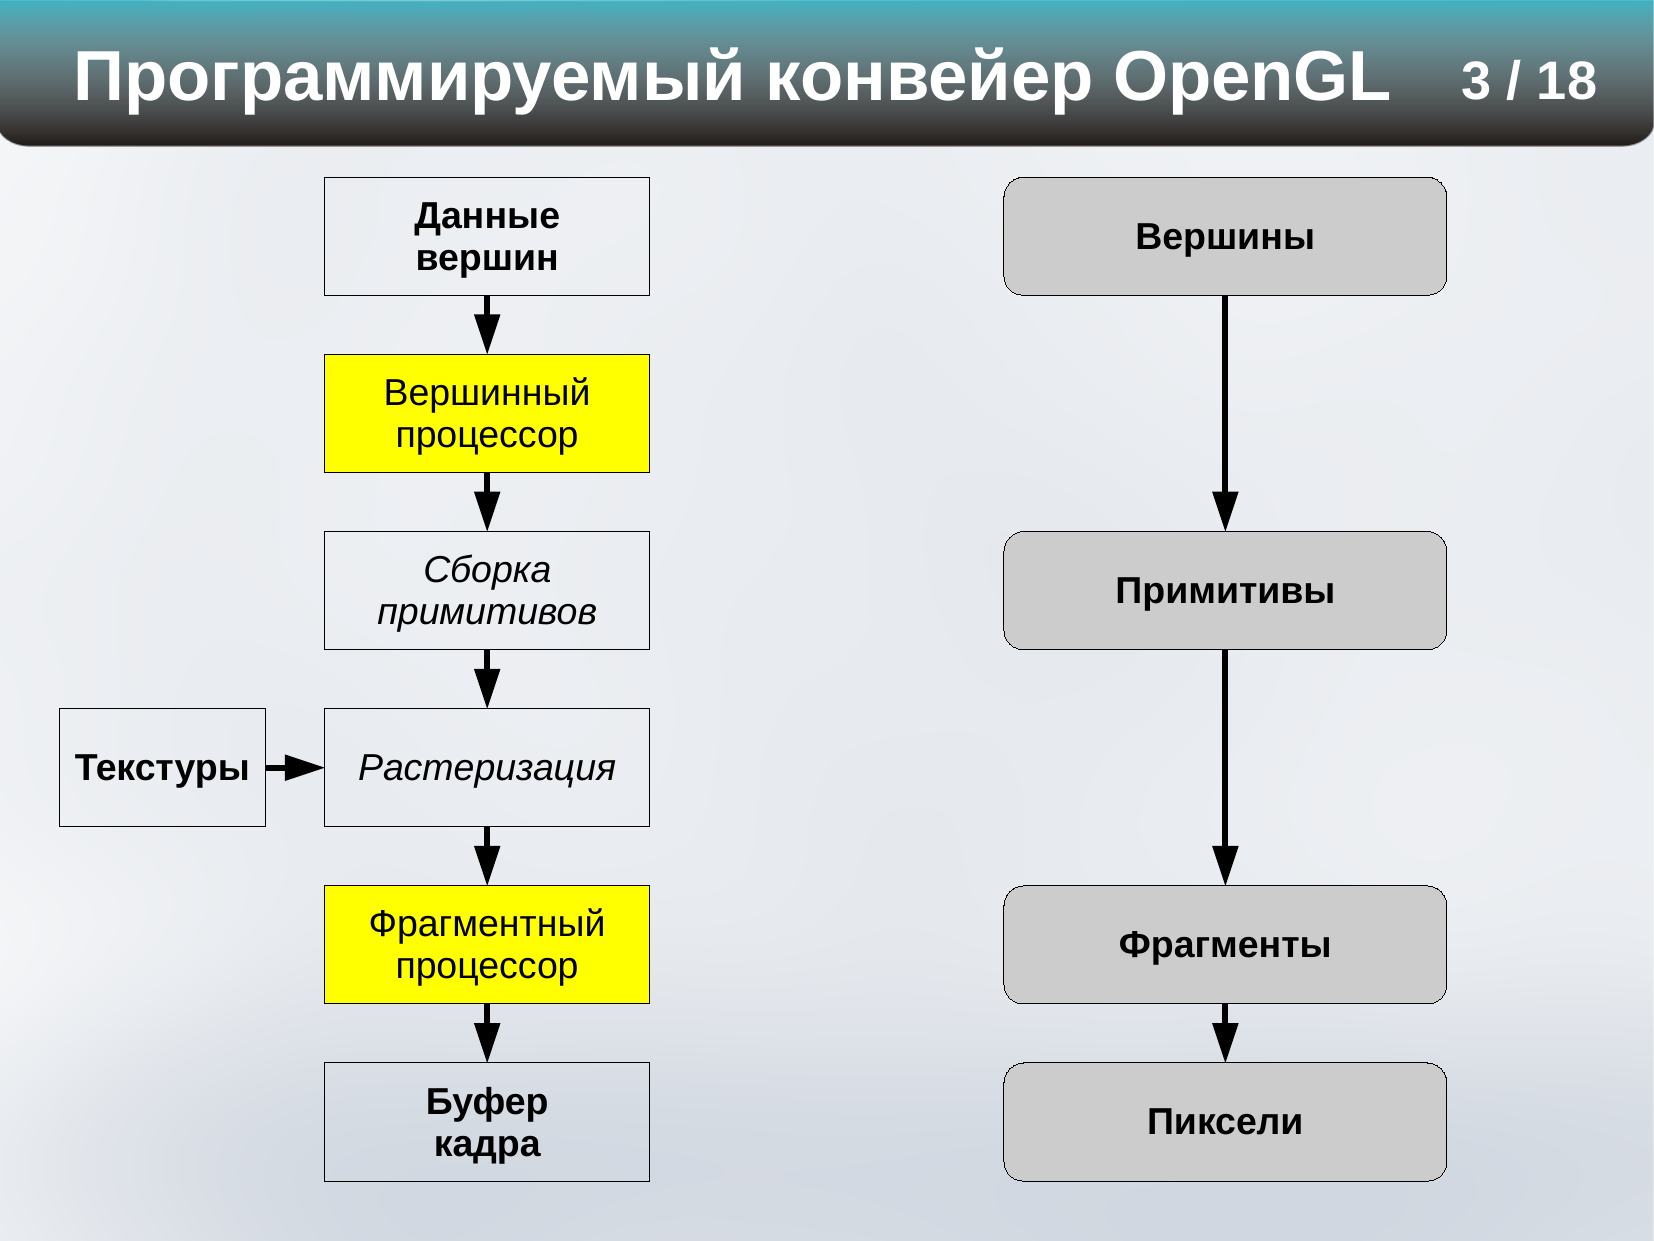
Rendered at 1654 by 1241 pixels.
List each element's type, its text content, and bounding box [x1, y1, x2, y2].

text_box Данные вершин [324, 177, 650, 296]
text_box Фрагменты [1003, 885, 1447, 1004]
text_box Вершинный процессор [324, 354, 650, 473]
text_box Фрагментный процессор [324, 885, 650, 1004]
text_box Растеризация [324, 708, 650, 827]
text_box Вершины [1003, 177, 1447, 296]
text_box Примитивы [1003, 531, 1447, 650]
text_box <номер> / 18 [1446, 42, 1654, 179]
picture [0, 0, 1654, 1241]
text_box Пиксели [1003, 1062, 1447, 1182]
text_box Сборка примитивов [324, 531, 650, 650]
text_box Текстуры [59, 708, 266, 827]
text_box Буфер кадра [324, 1062, 650, 1182]
text_box Программируемый конвейер OpenGL [59, 29, 1418, 124]
